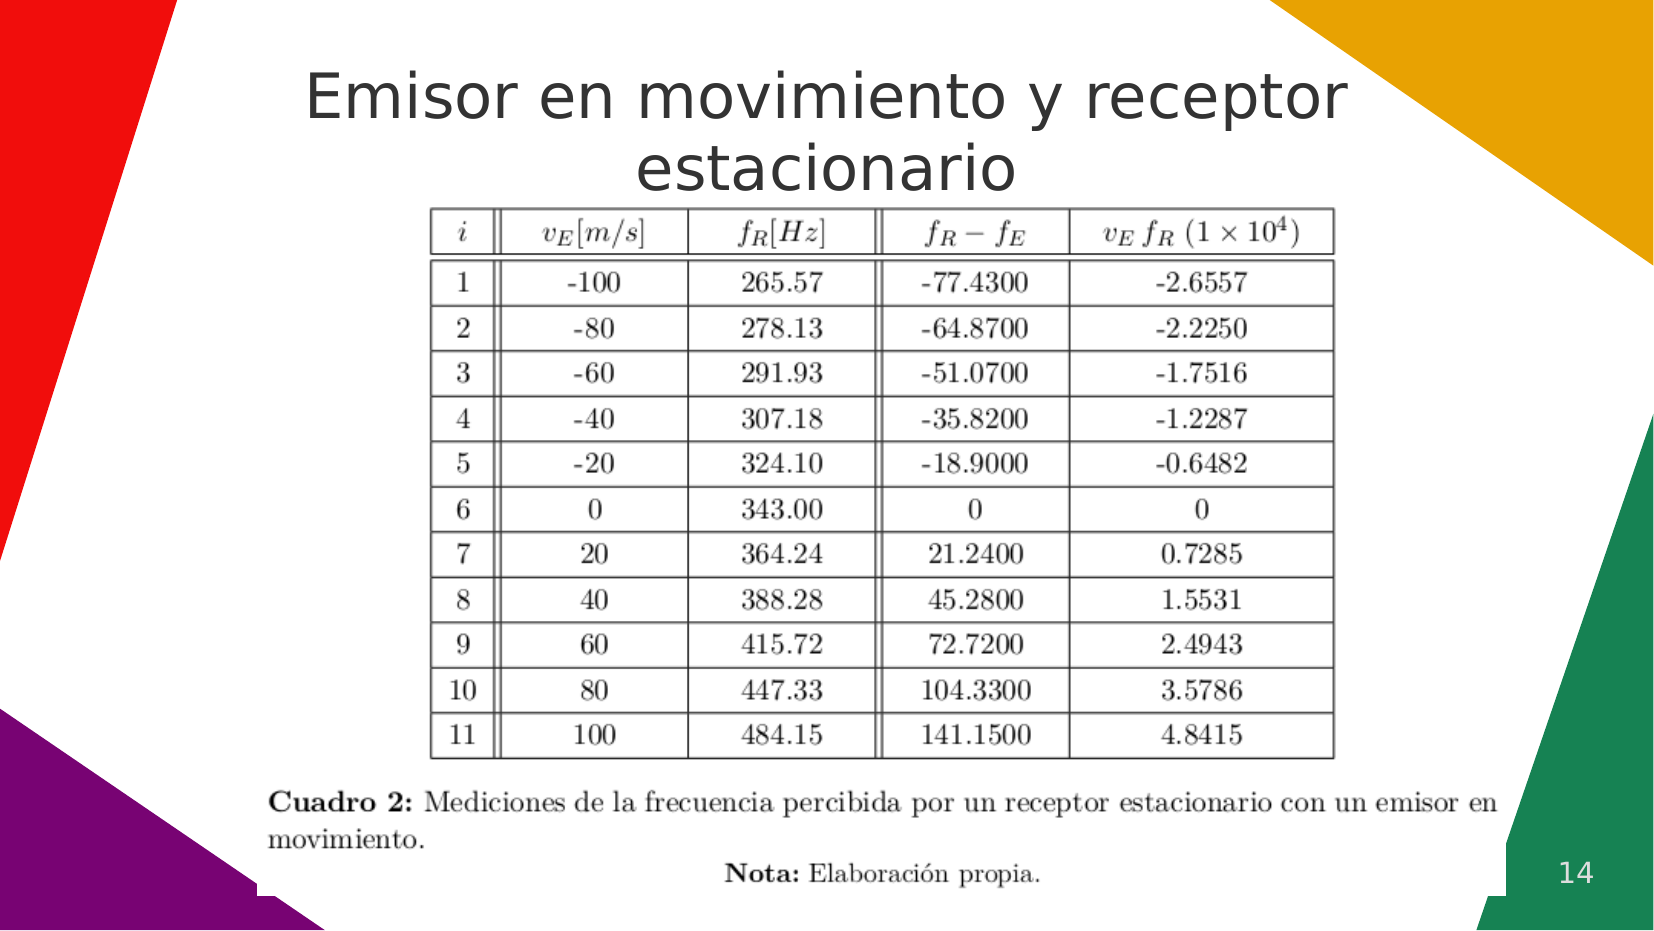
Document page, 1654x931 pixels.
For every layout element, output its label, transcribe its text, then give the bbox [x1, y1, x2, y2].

title Emisor en movimiento y receptor estacionario [118, 59, 1536, 207]
picture [257, 206, 1506, 896]
